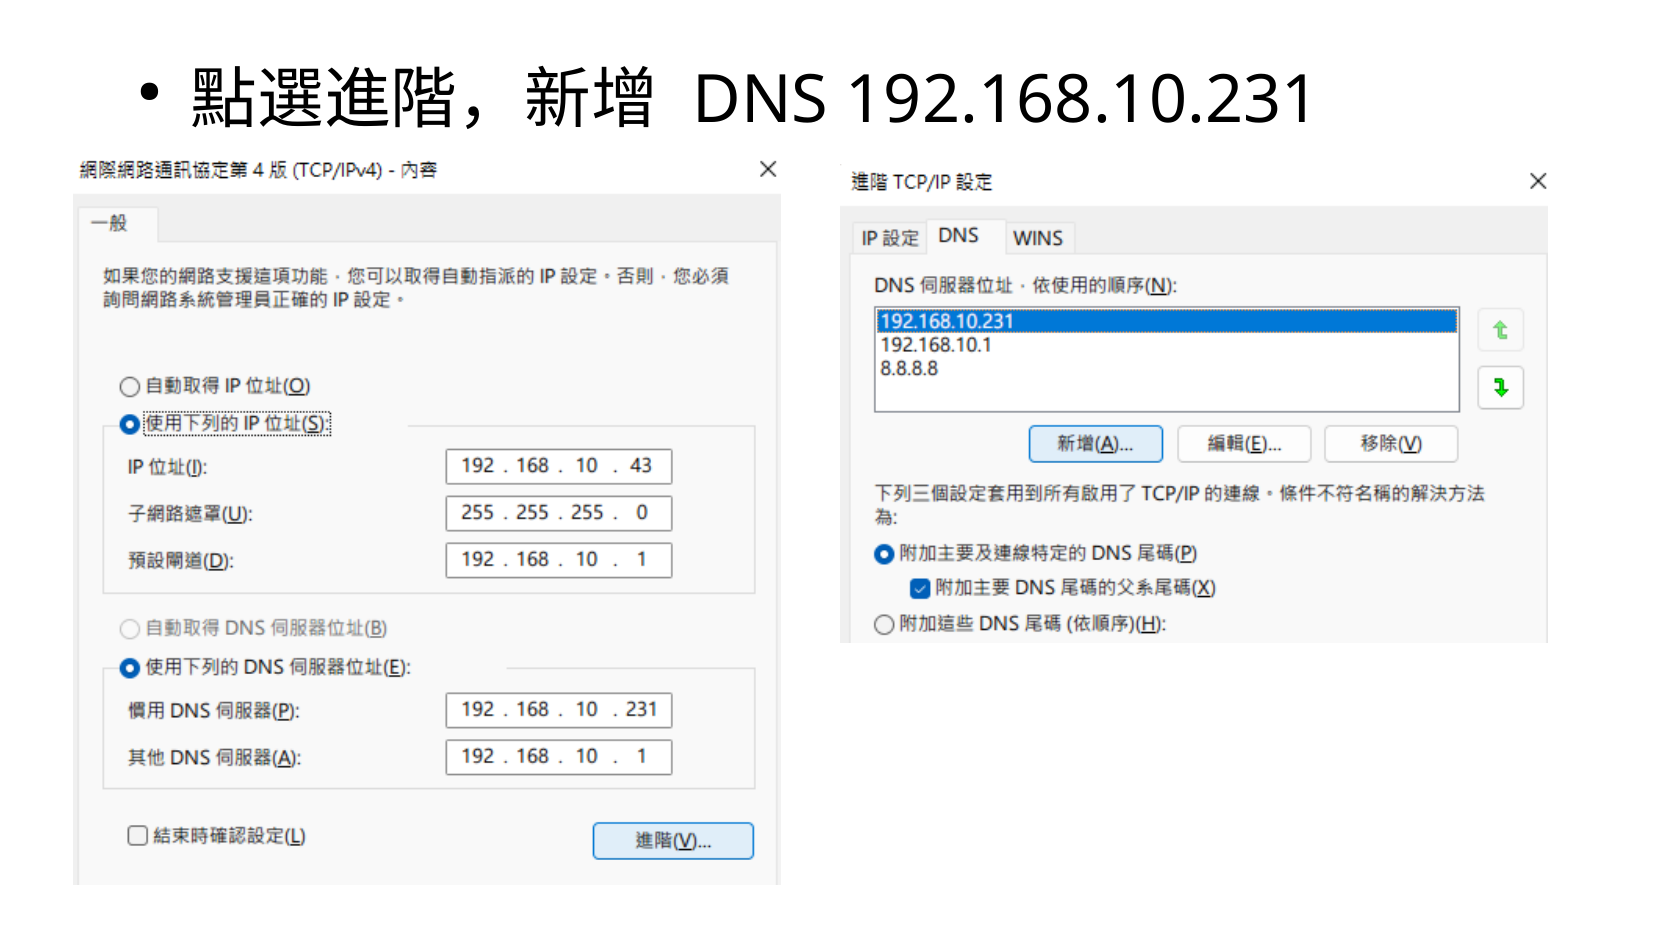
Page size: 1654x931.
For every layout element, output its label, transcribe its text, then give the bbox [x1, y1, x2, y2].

list 點選進階，新增 DNS 192.168.10.231 [120, 45, 1561, 248]
picture [73, 152, 781, 886]
picture [840, 248, 1548, 644]
